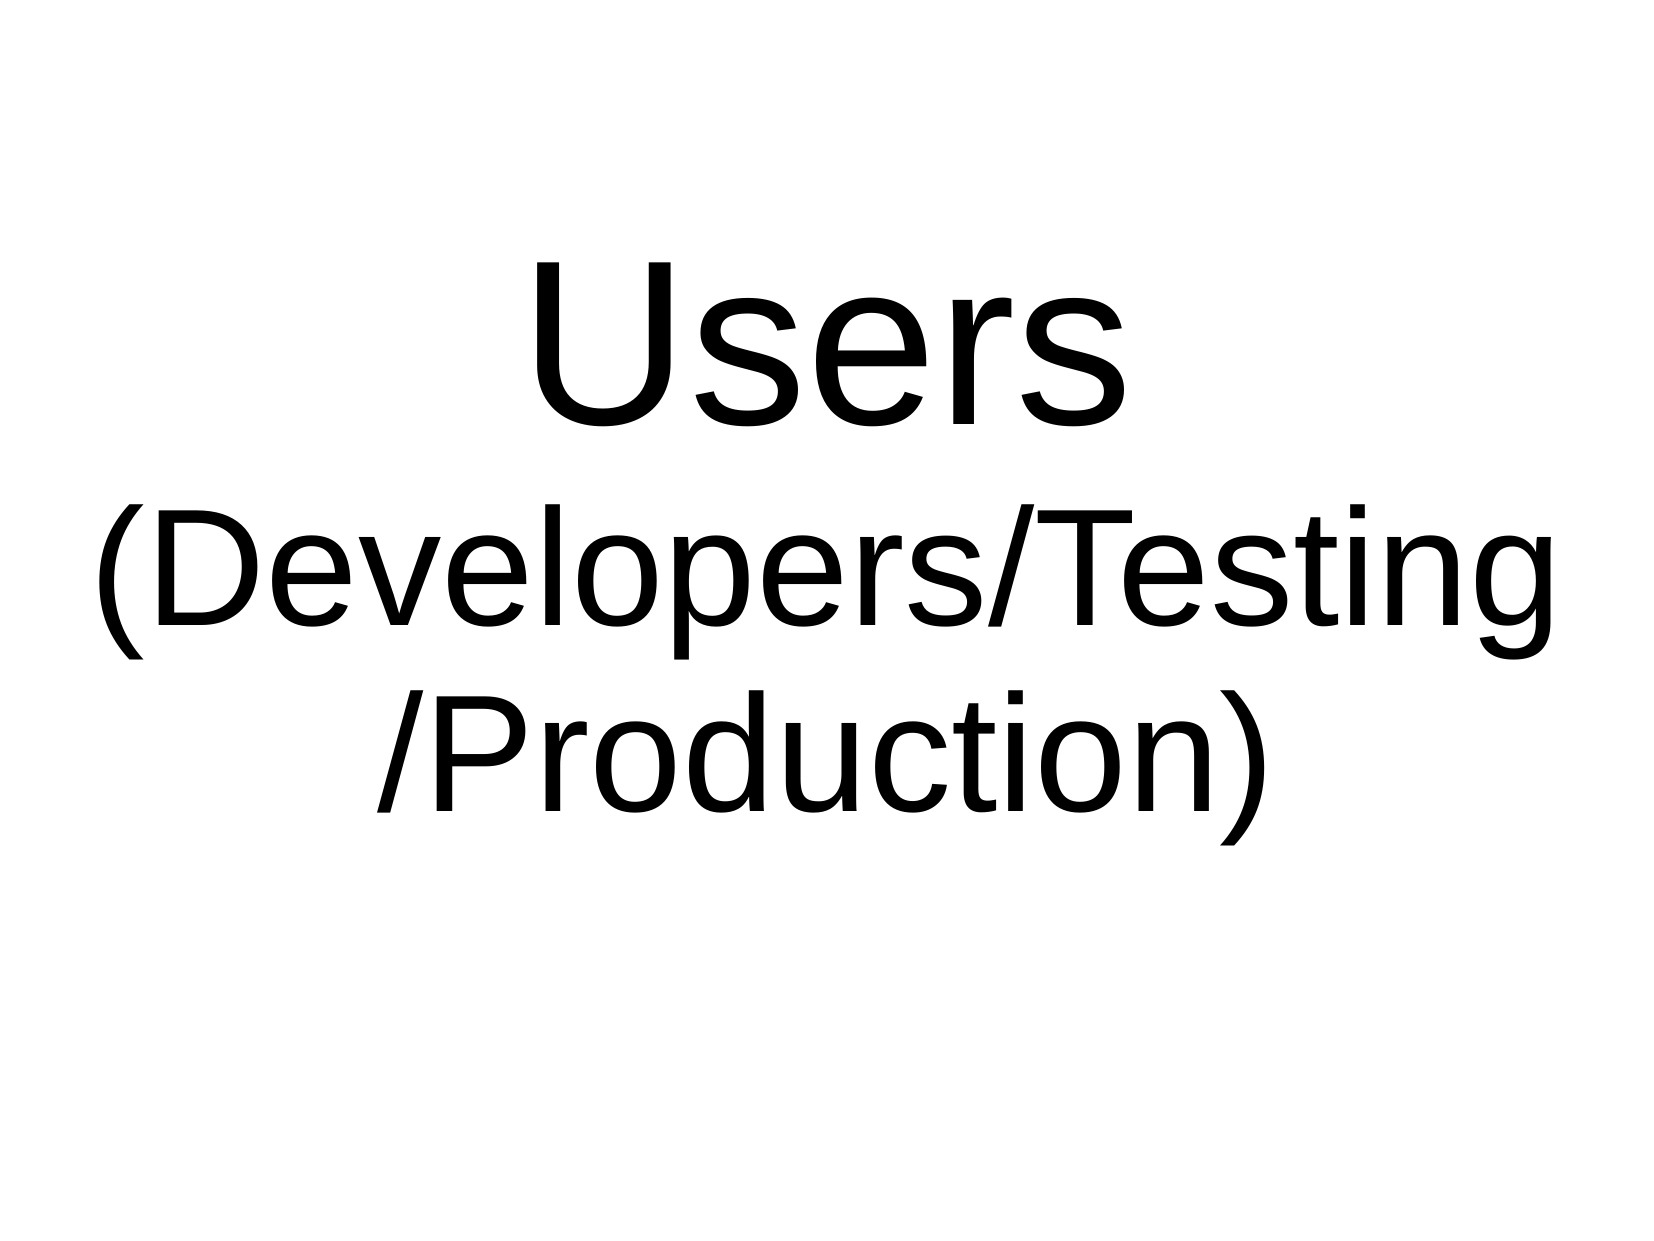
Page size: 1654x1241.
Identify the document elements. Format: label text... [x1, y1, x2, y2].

subtitle Users (Developers/Testing/Production) [82, 49, 1571, 1010]
